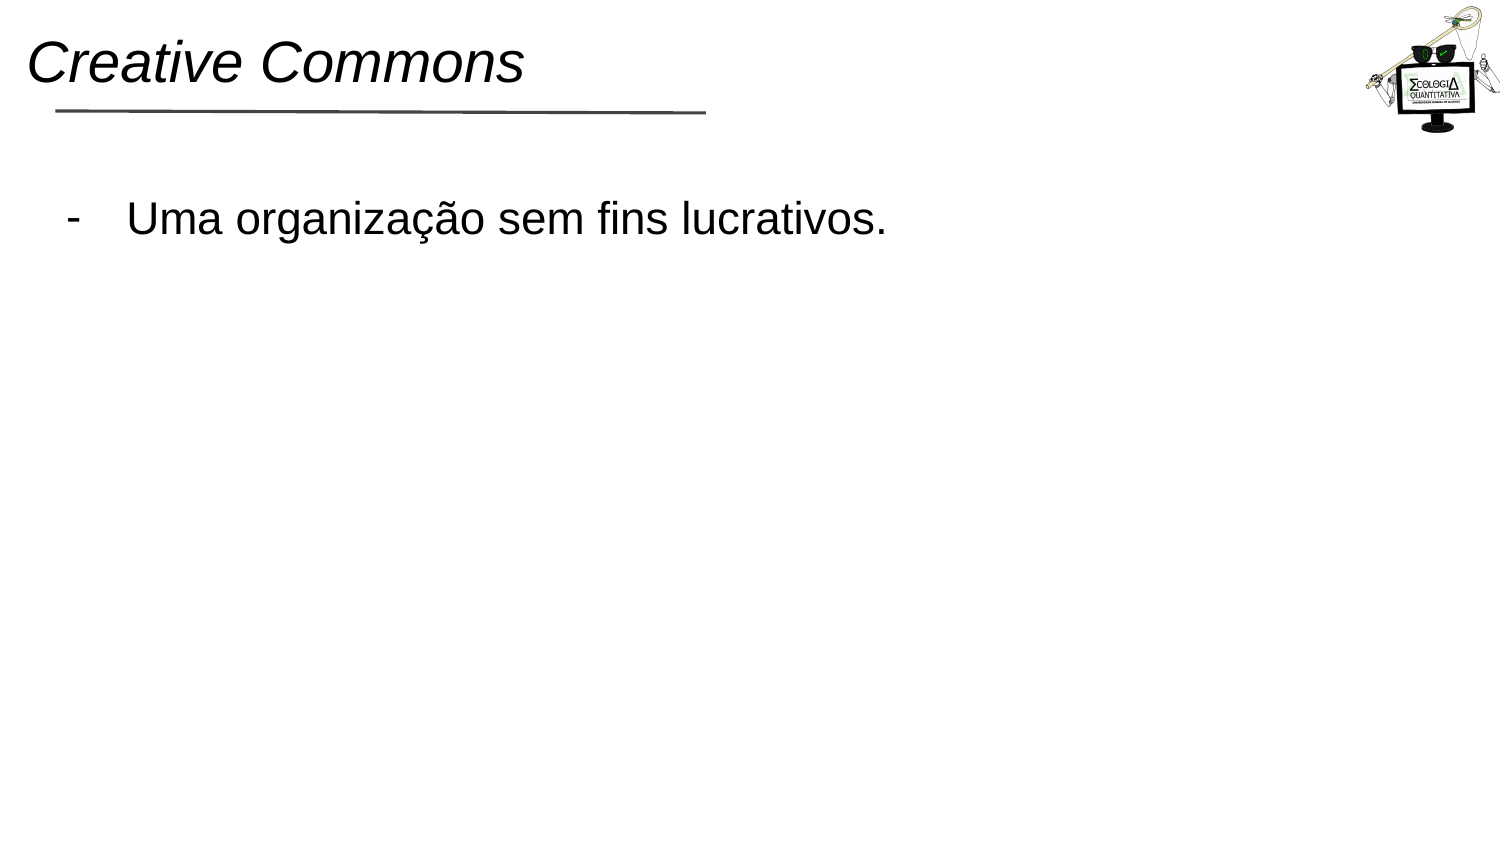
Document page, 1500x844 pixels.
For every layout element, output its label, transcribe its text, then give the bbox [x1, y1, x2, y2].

text_box Creative Commons [11, 9, 1210, 117]
picture [1365, 3, 1500, 135]
text_box Uma organização sem fins lucrativos. [36, 146, 1417, 566]
